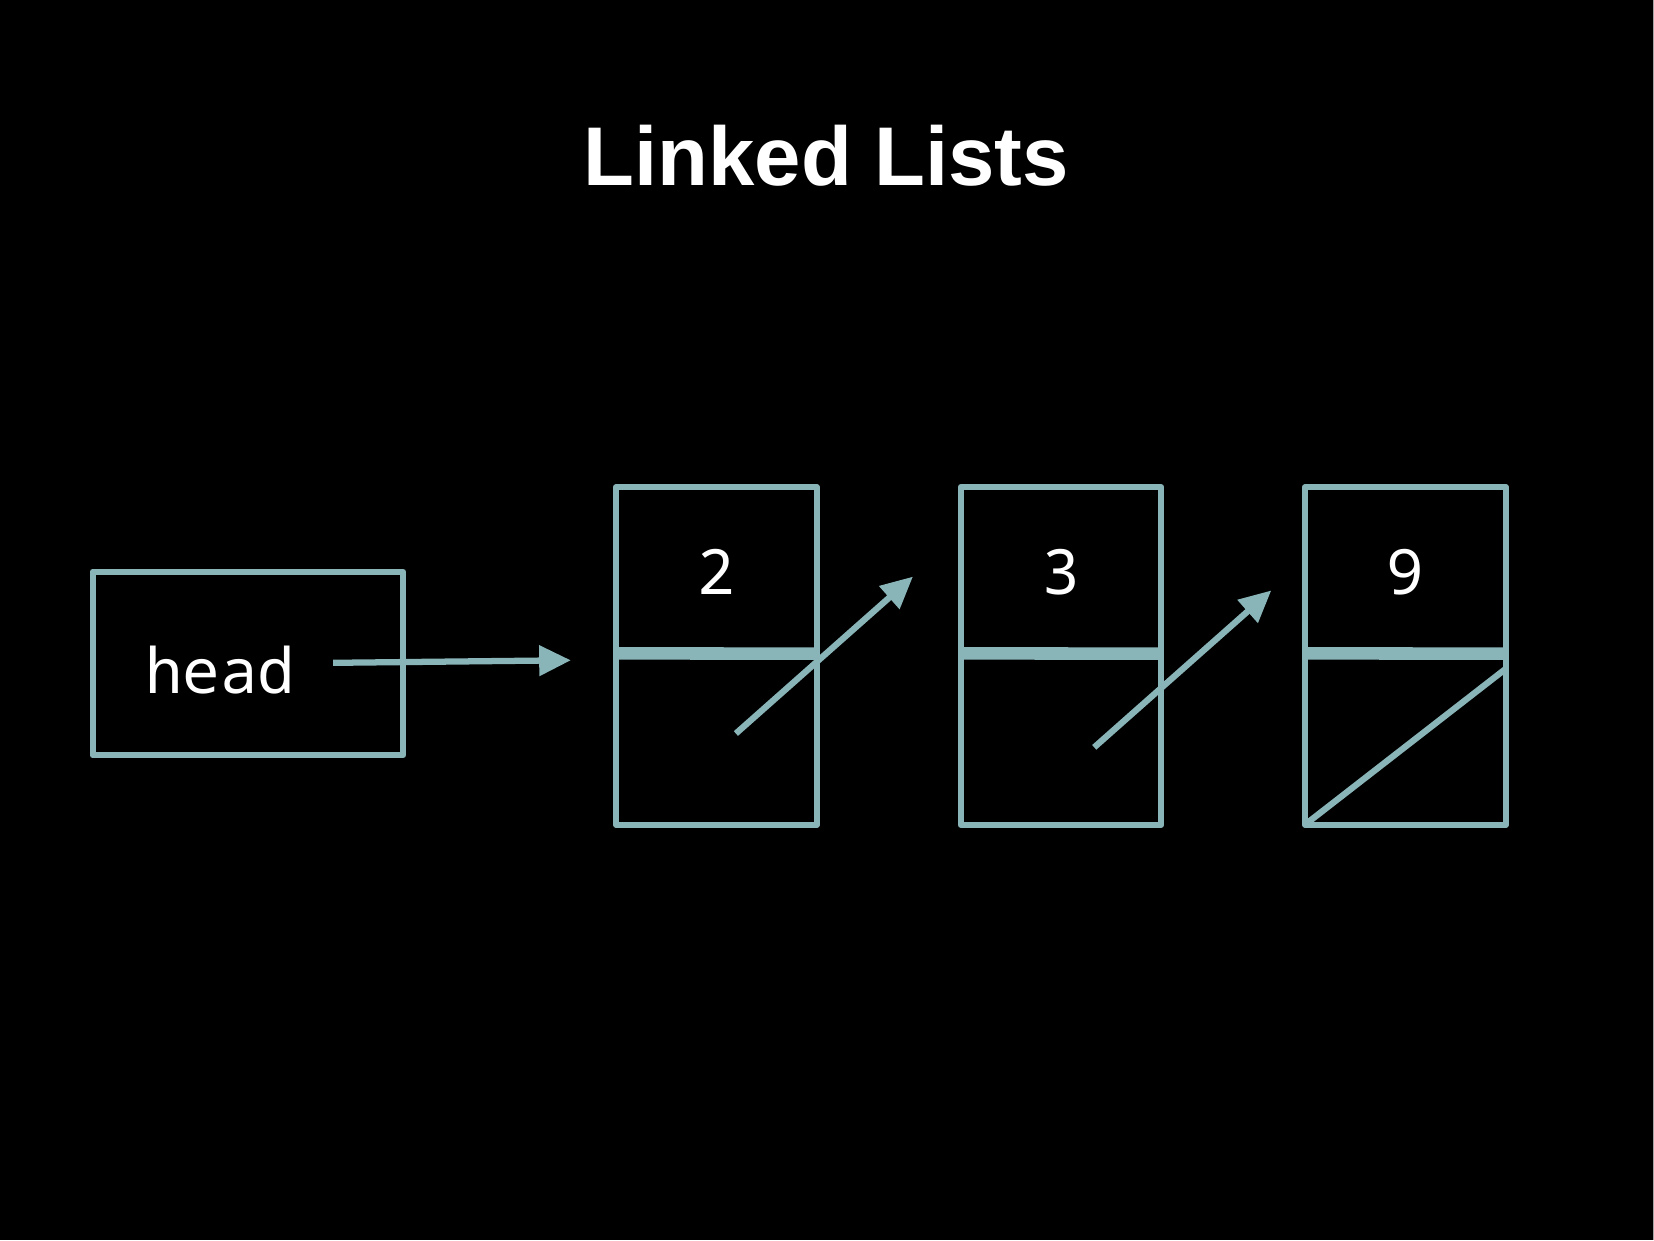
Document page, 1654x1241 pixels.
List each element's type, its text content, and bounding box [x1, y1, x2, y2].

text_box 3 [1027, 517, 1122, 613]
text_box Linked Lists [109, 46, 1545, 278]
text_box 2 [682, 517, 778, 613]
text_box head [130, 616, 348, 711]
text_box 9 [1371, 517, 1467, 613]
